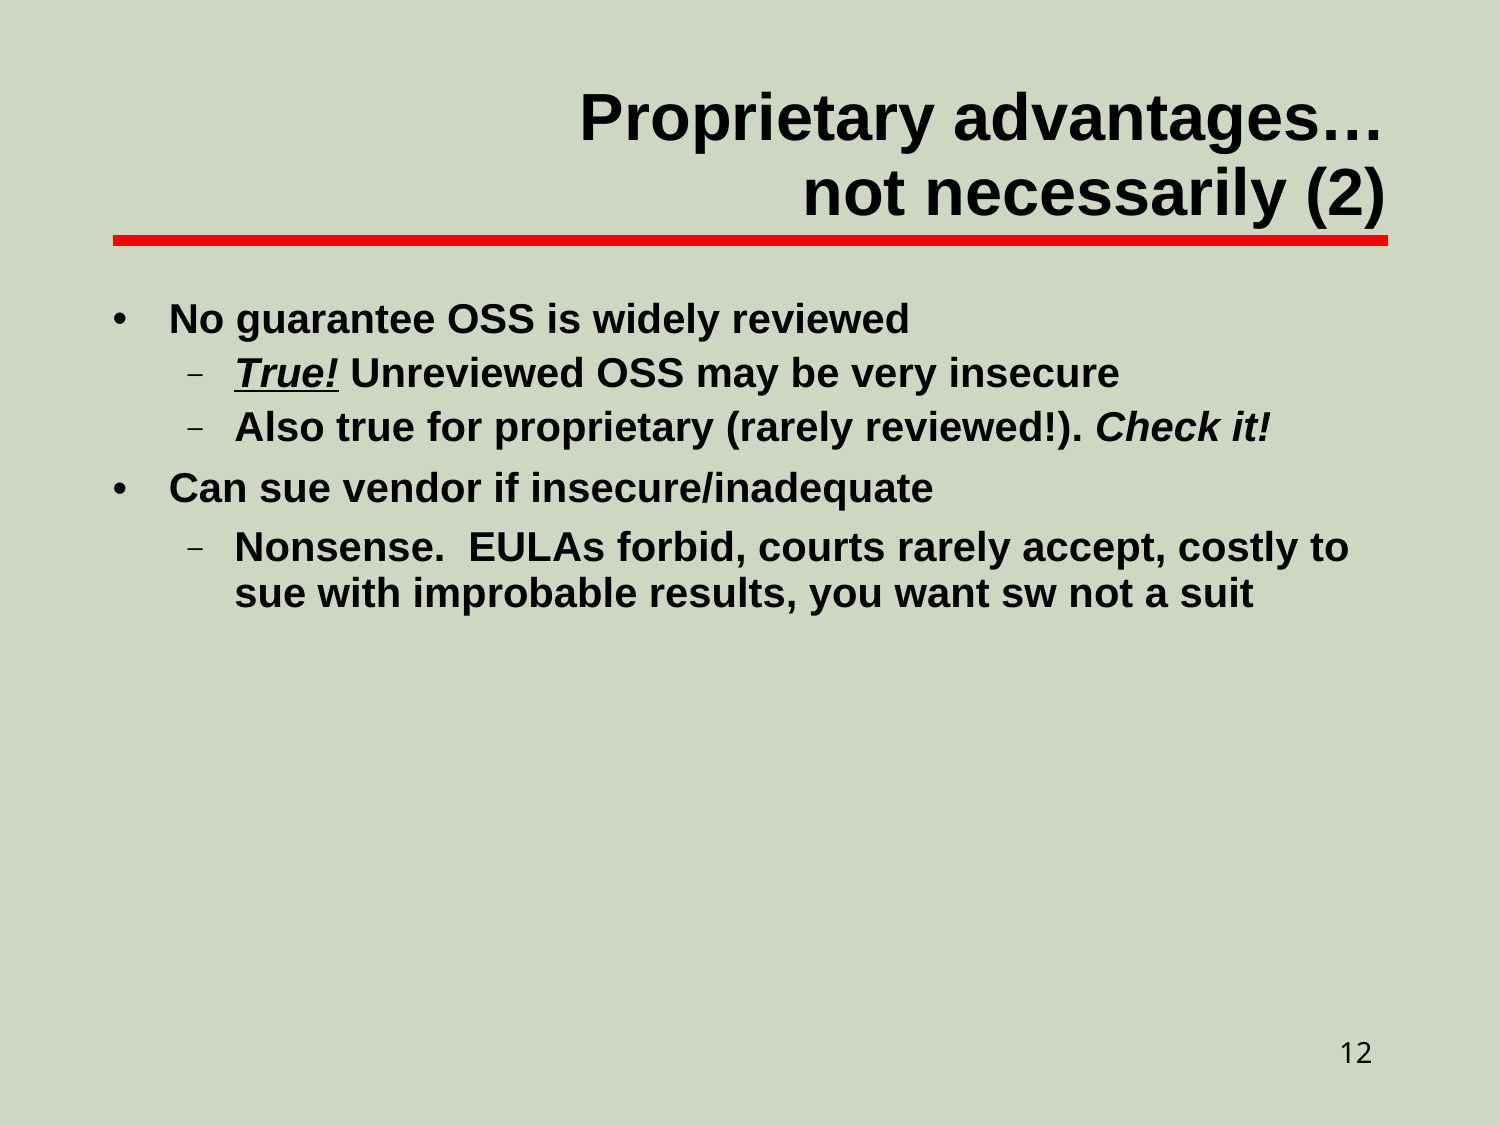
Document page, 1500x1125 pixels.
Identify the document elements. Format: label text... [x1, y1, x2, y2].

title Proprietary advantages… not necessarily (2) [337, 79, 1388, 230]
list No guarantee OSS is widely reviewed True! Unreviewed OSS may be very insecure Also true for proprietary (rarely reviewed!). Check it! Can sue vendor if insecure/inadequate Nonsense. EULAs forbid, courts rarely accept, costly to sue with improbable results, you want sw not a suit [112, 299, 1388, 1096]
